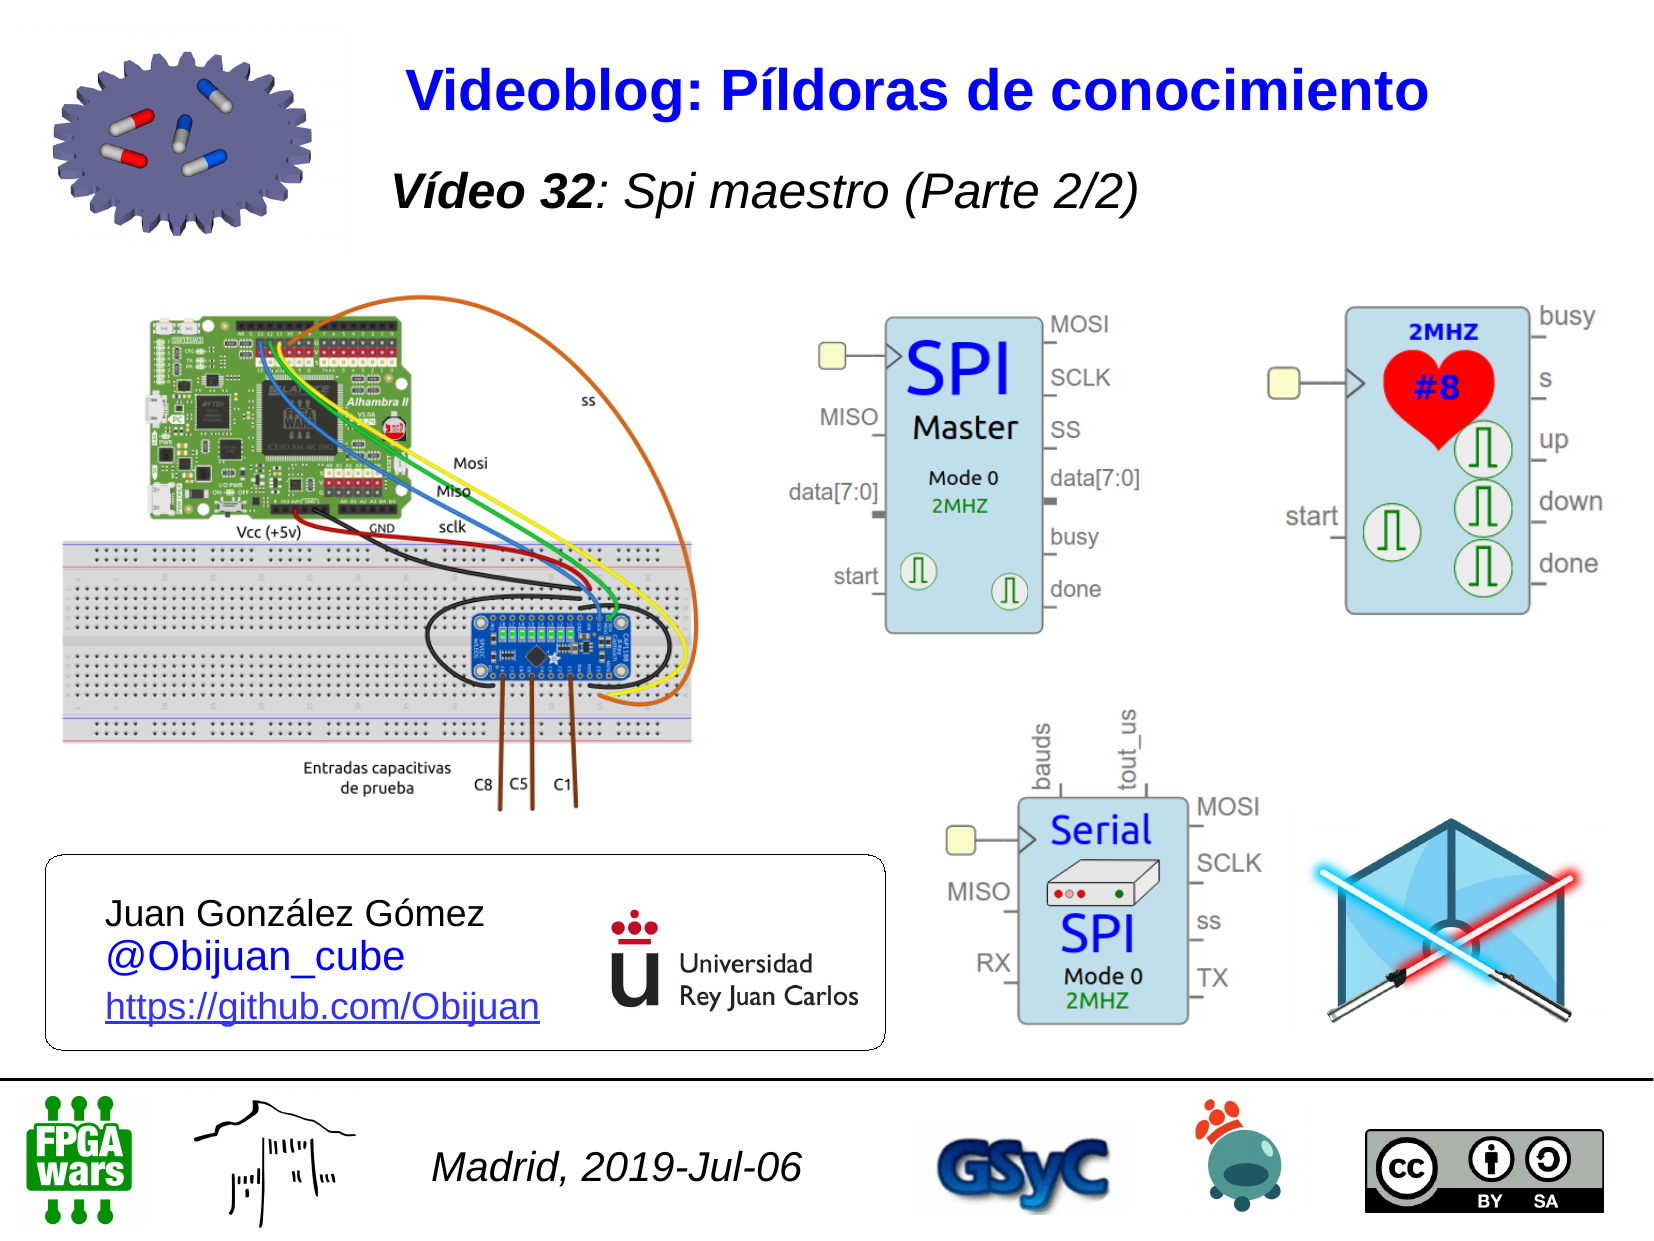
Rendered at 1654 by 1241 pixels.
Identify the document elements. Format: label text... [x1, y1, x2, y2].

picture [180, 1089, 376, 1241]
text_box Madrid, 2019-Jul-06 [376, 1120, 857, 1214]
text_box Vídeo 32: Spi maestro (Parte 2/2) [390, 135, 1336, 247]
picture [1292, 809, 1606, 1035]
picture [780, 277, 1157, 645]
picture [918, 703, 1276, 1035]
picture [15, 28, 724, 825]
text_box [45, 854, 886, 1051]
picture [595, 899, 871, 1020]
picture [919, 1120, 1126, 1215]
text_box https://github.com/Obijuan [90, 978, 556, 1035]
text_box @Obijuan_cube [90, 925, 451, 1001]
text_box Juan González Gómez [90, 884, 601, 945]
title Videoblog: Píldoras de conocimiento [405, 15, 1456, 166]
picture [15, 1095, 150, 1230]
picture [1365, 1120, 1604, 1221]
picture [1251, 284, 1621, 630]
picture [1180, 1099, 1306, 1215]
